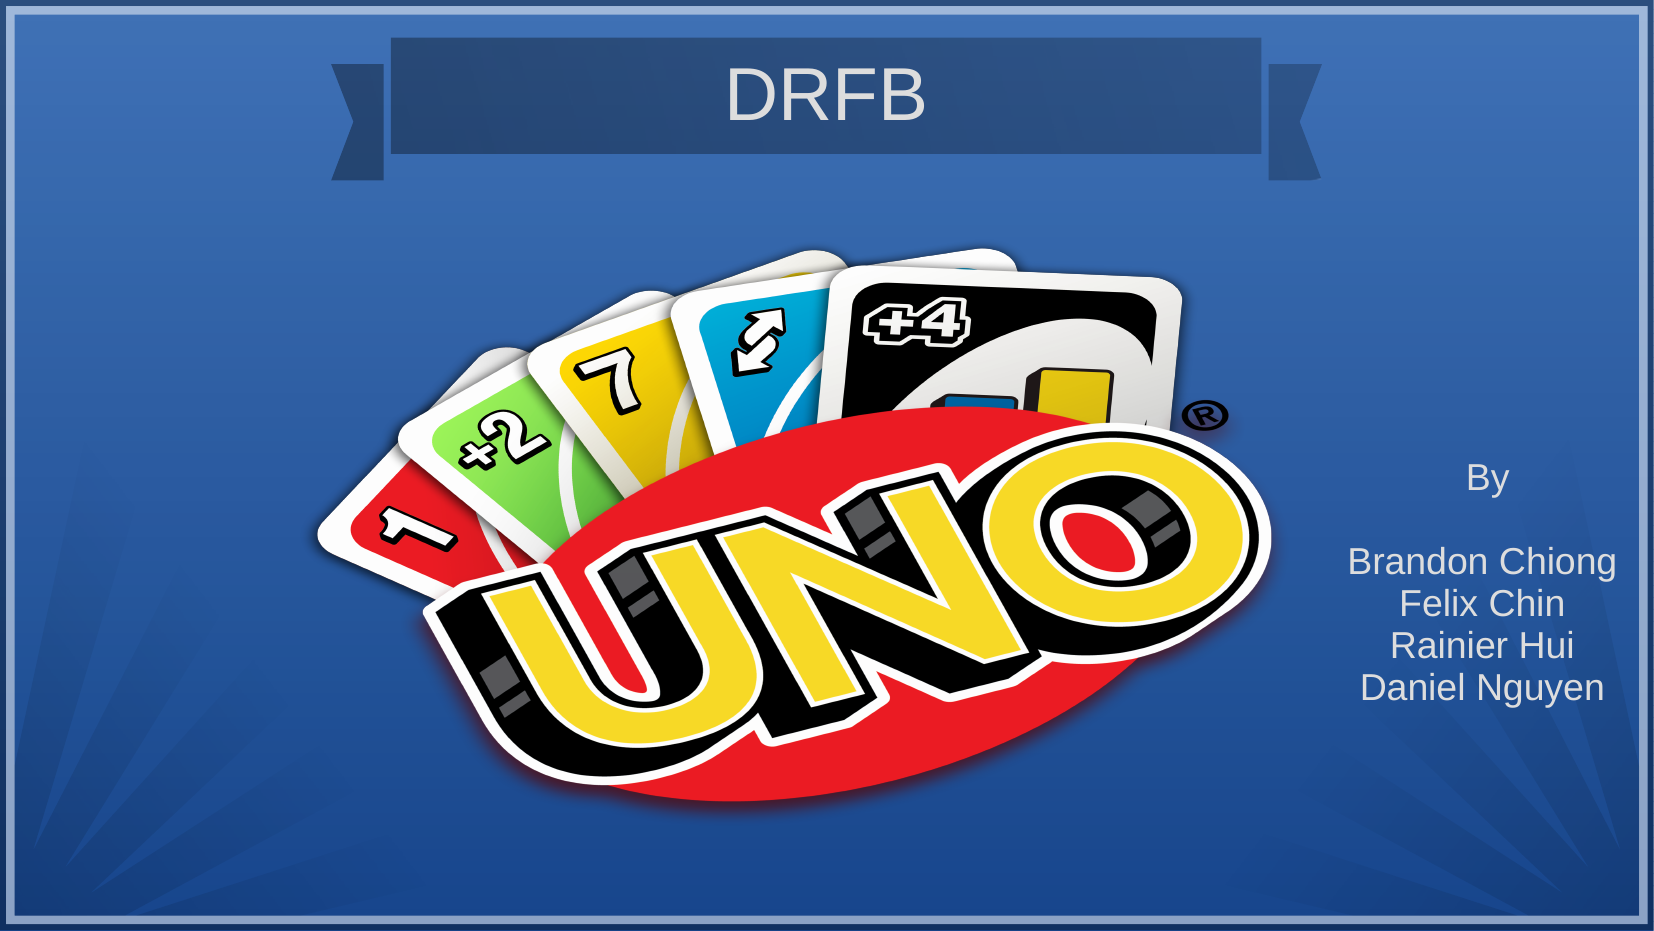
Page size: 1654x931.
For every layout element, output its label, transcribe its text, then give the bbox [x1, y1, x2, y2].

title DRFB [389, 35, 1264, 154]
picture [271, 224, 1321, 850]
text_box By Brandon Chiong Felix Chin Rainier Hui Daniel Nguyen [1332, 448, 1633, 886]
